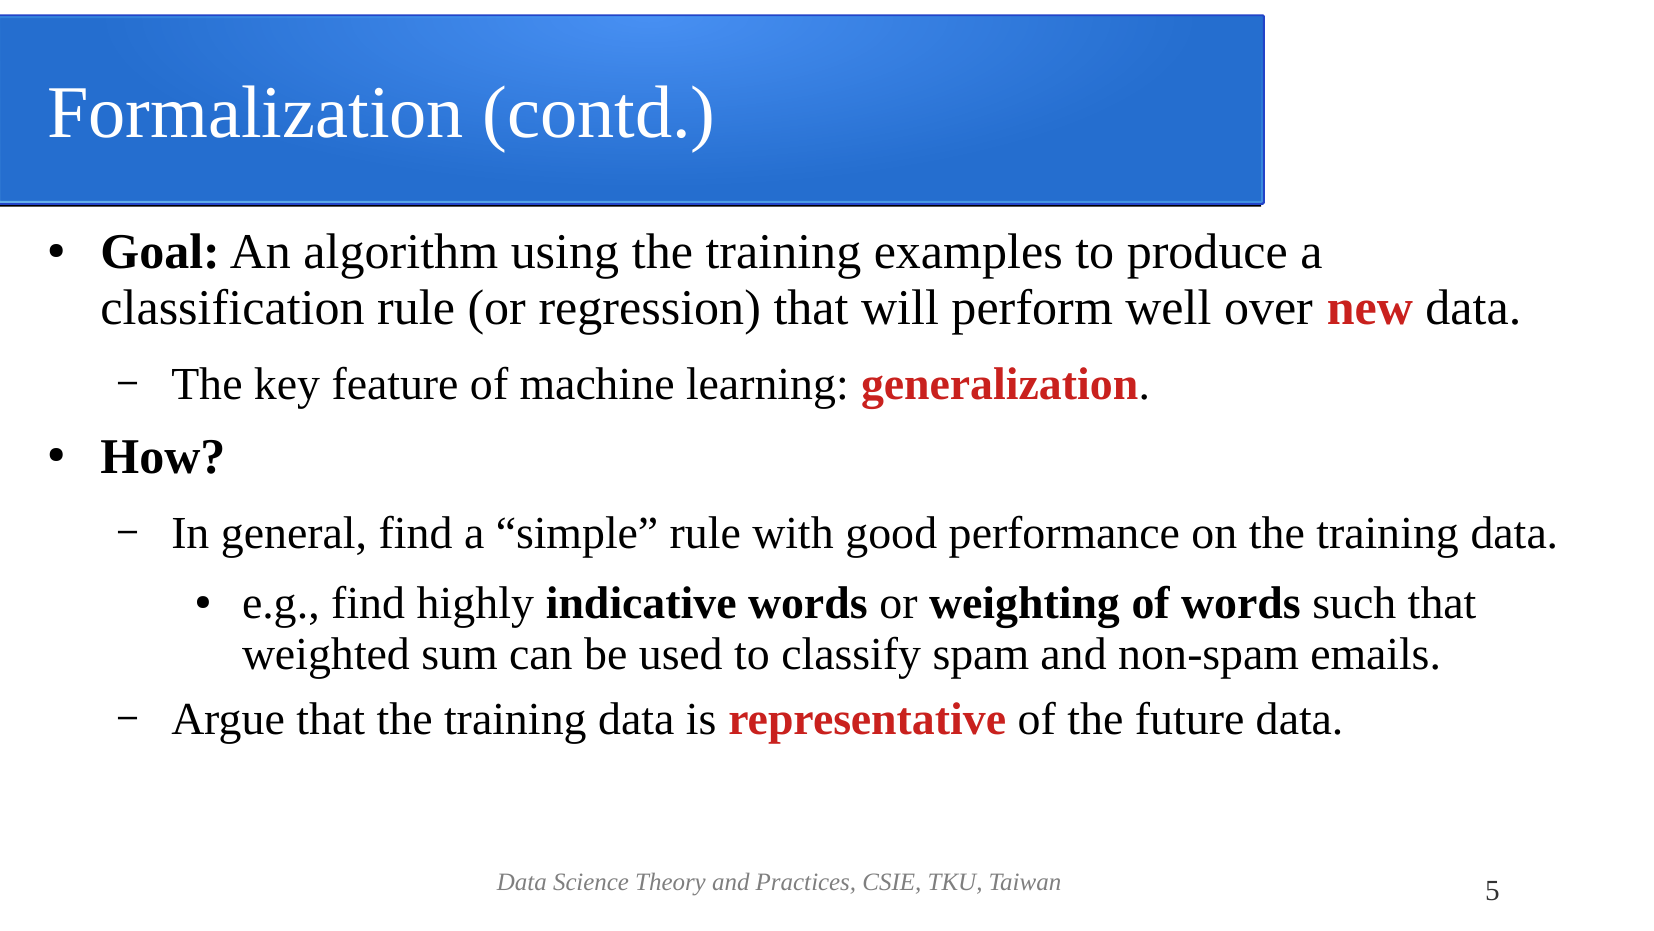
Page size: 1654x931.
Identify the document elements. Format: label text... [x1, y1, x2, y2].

title Formalization (contd.) [47, 35, 1199, 189]
list Goal: An algorithm using the training examples to produce a classification rule (or regression) that will perform well over new data. The key feature of machine learning: generalization. How? In general, find a “simple” rule with good performance on the training data. e.g., find highly indicative words or weighting of words such that weighted sum can be used to classify spam and non-spam emails. Argue that the training data is representative of the future data. [29, 224, 1577, 815]
